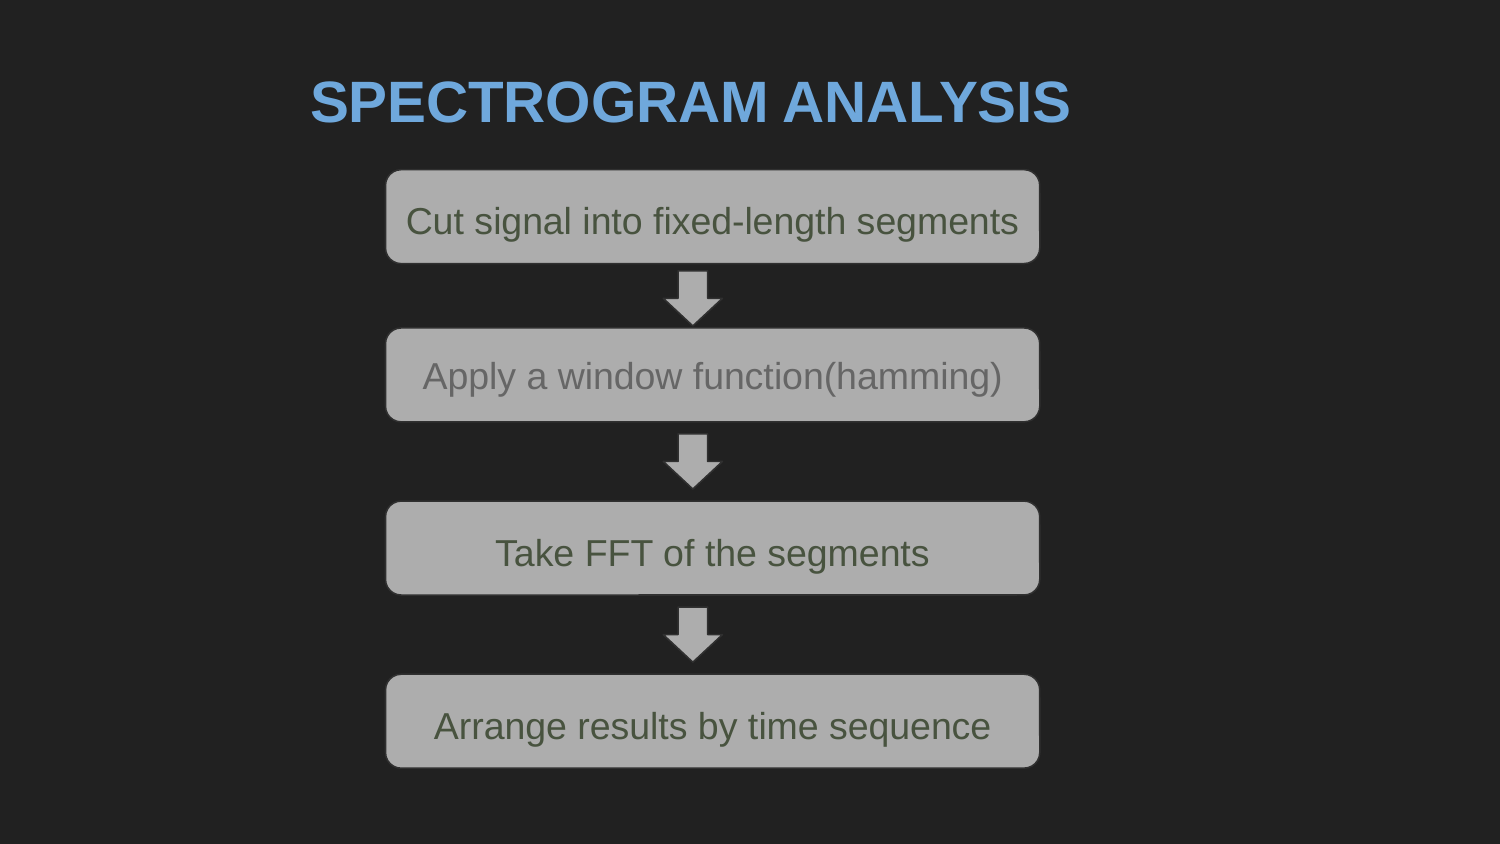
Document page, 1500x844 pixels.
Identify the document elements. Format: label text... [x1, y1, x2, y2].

text_box Apply a window function(hamming) [385, 327, 1040, 422]
text_box Arrange results by time sequence [385, 674, 1040, 769]
text_box Cut signal into fixed-length segments [385, 169, 1040, 264]
text_box [663, 433, 723, 490]
text_box [663, 607, 723, 663]
text_box [663, 270, 723, 326]
text_box Take FFT of the segments [385, 501, 1040, 596]
title SPECTROGRAM ANALYSIS [295, 48, 1109, 143]
